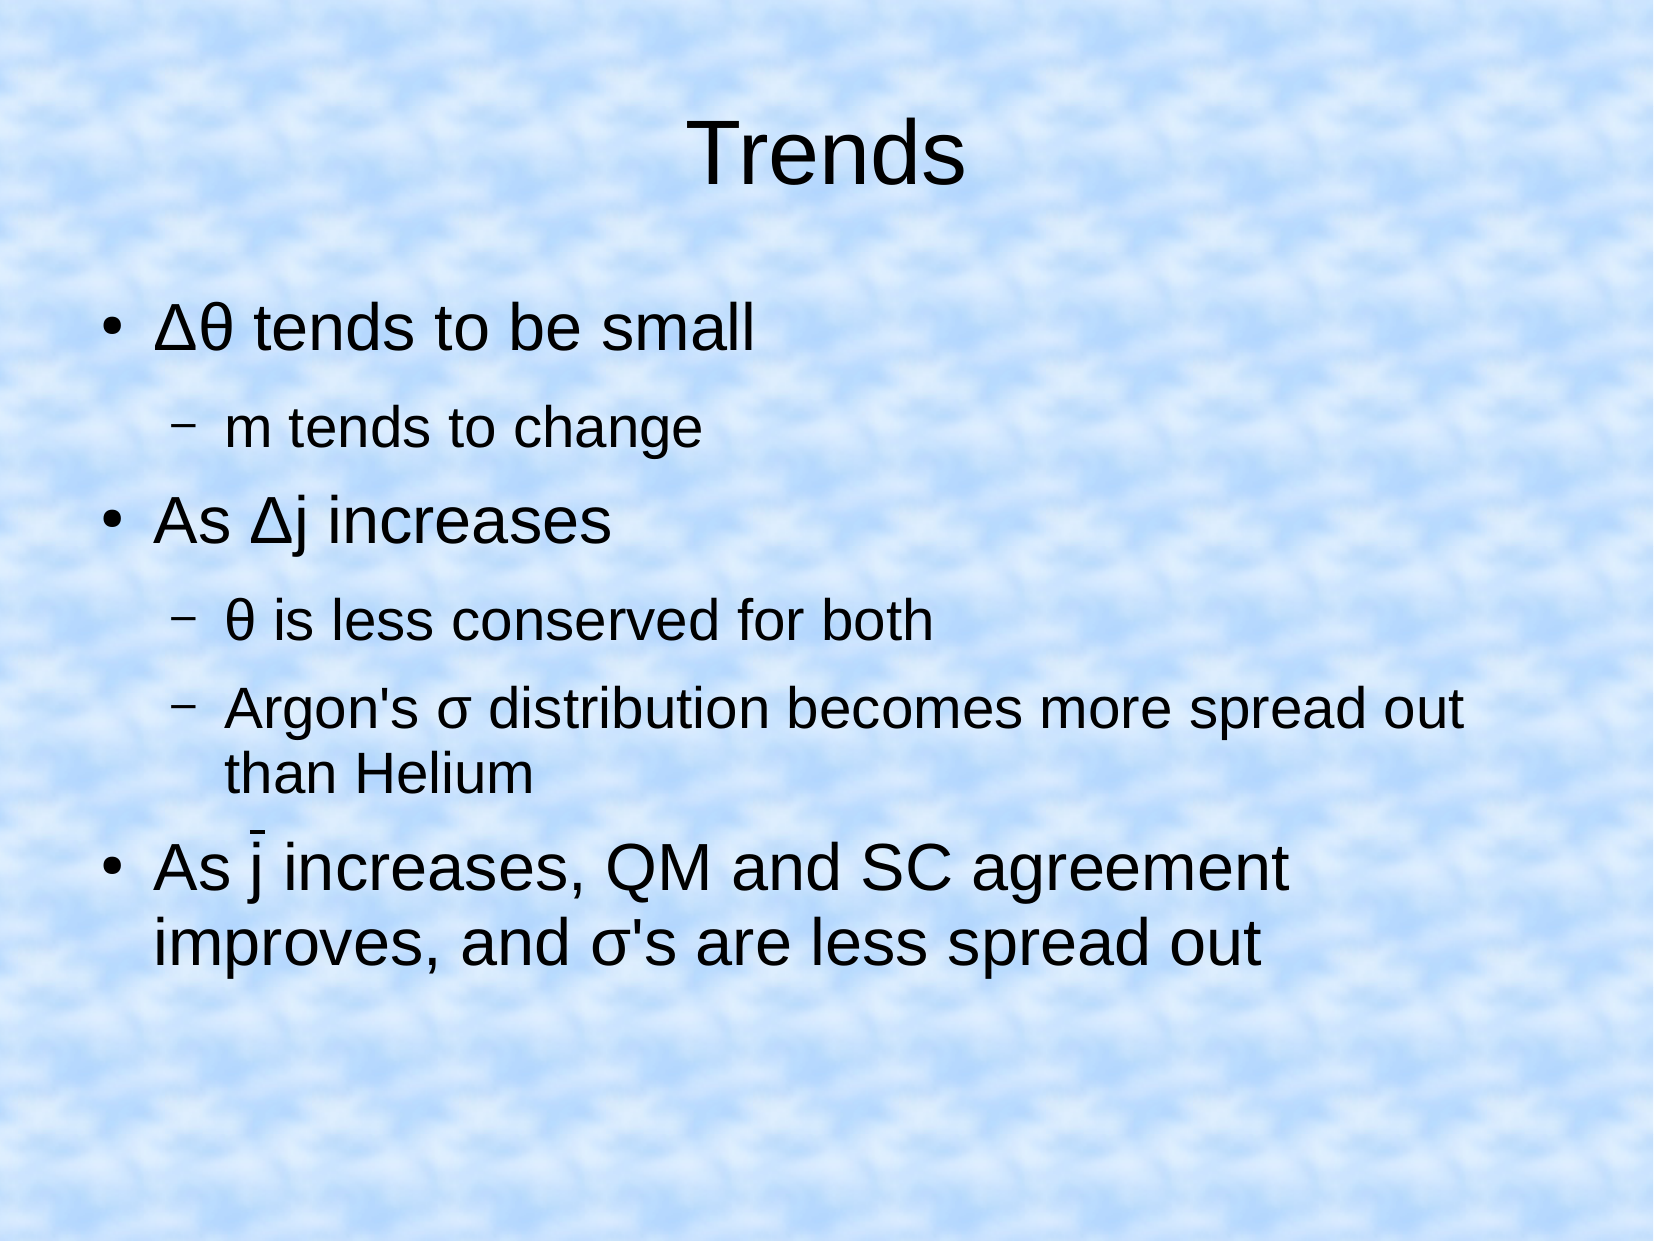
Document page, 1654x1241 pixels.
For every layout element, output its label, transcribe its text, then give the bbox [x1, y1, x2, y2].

list Δθ tends to be small m tends to change As Δj increases θ is less conserved for both Argon's σ distribution becomes more spread out than Helium As j increases, QM and SC agreement improves, and σ's are less spread out [82, 290, 1571, 1201]
picture [0, 0, 1654, 1241]
title Trends [82, 49, 1571, 257]
